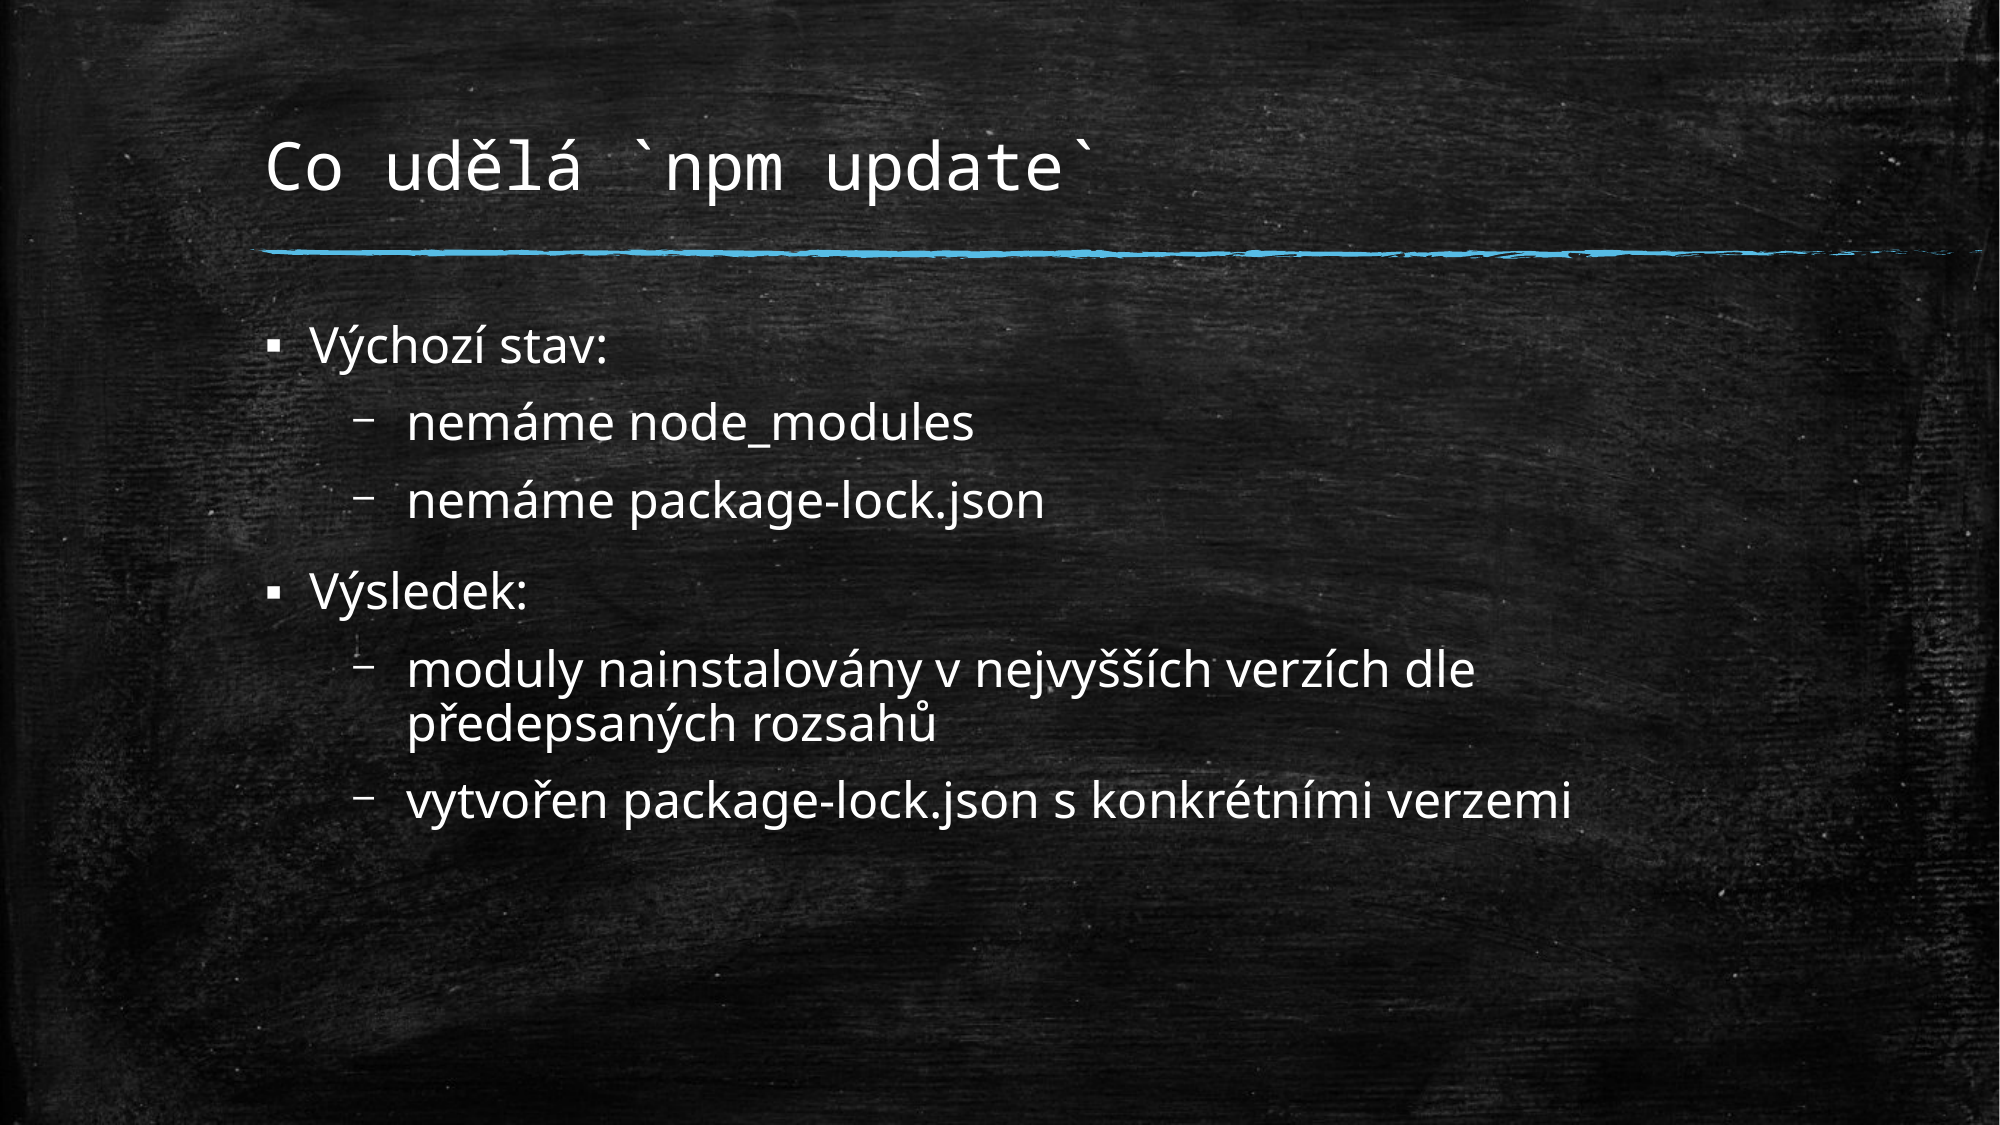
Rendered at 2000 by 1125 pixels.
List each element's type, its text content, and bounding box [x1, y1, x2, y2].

title Co udělá `npm update` [249, 45, 1750, 213]
picture [0, 0, 2000, 1125]
list Výchozí stav: nemáme node_modules nemáme package-lock.json Výsledek: moduly nainstalovány v nejvyšších verzích dle předepsaných rozsahů vytvořen package-lock.json s konkrétními verzemi [249, 312, 1750, 1013]
